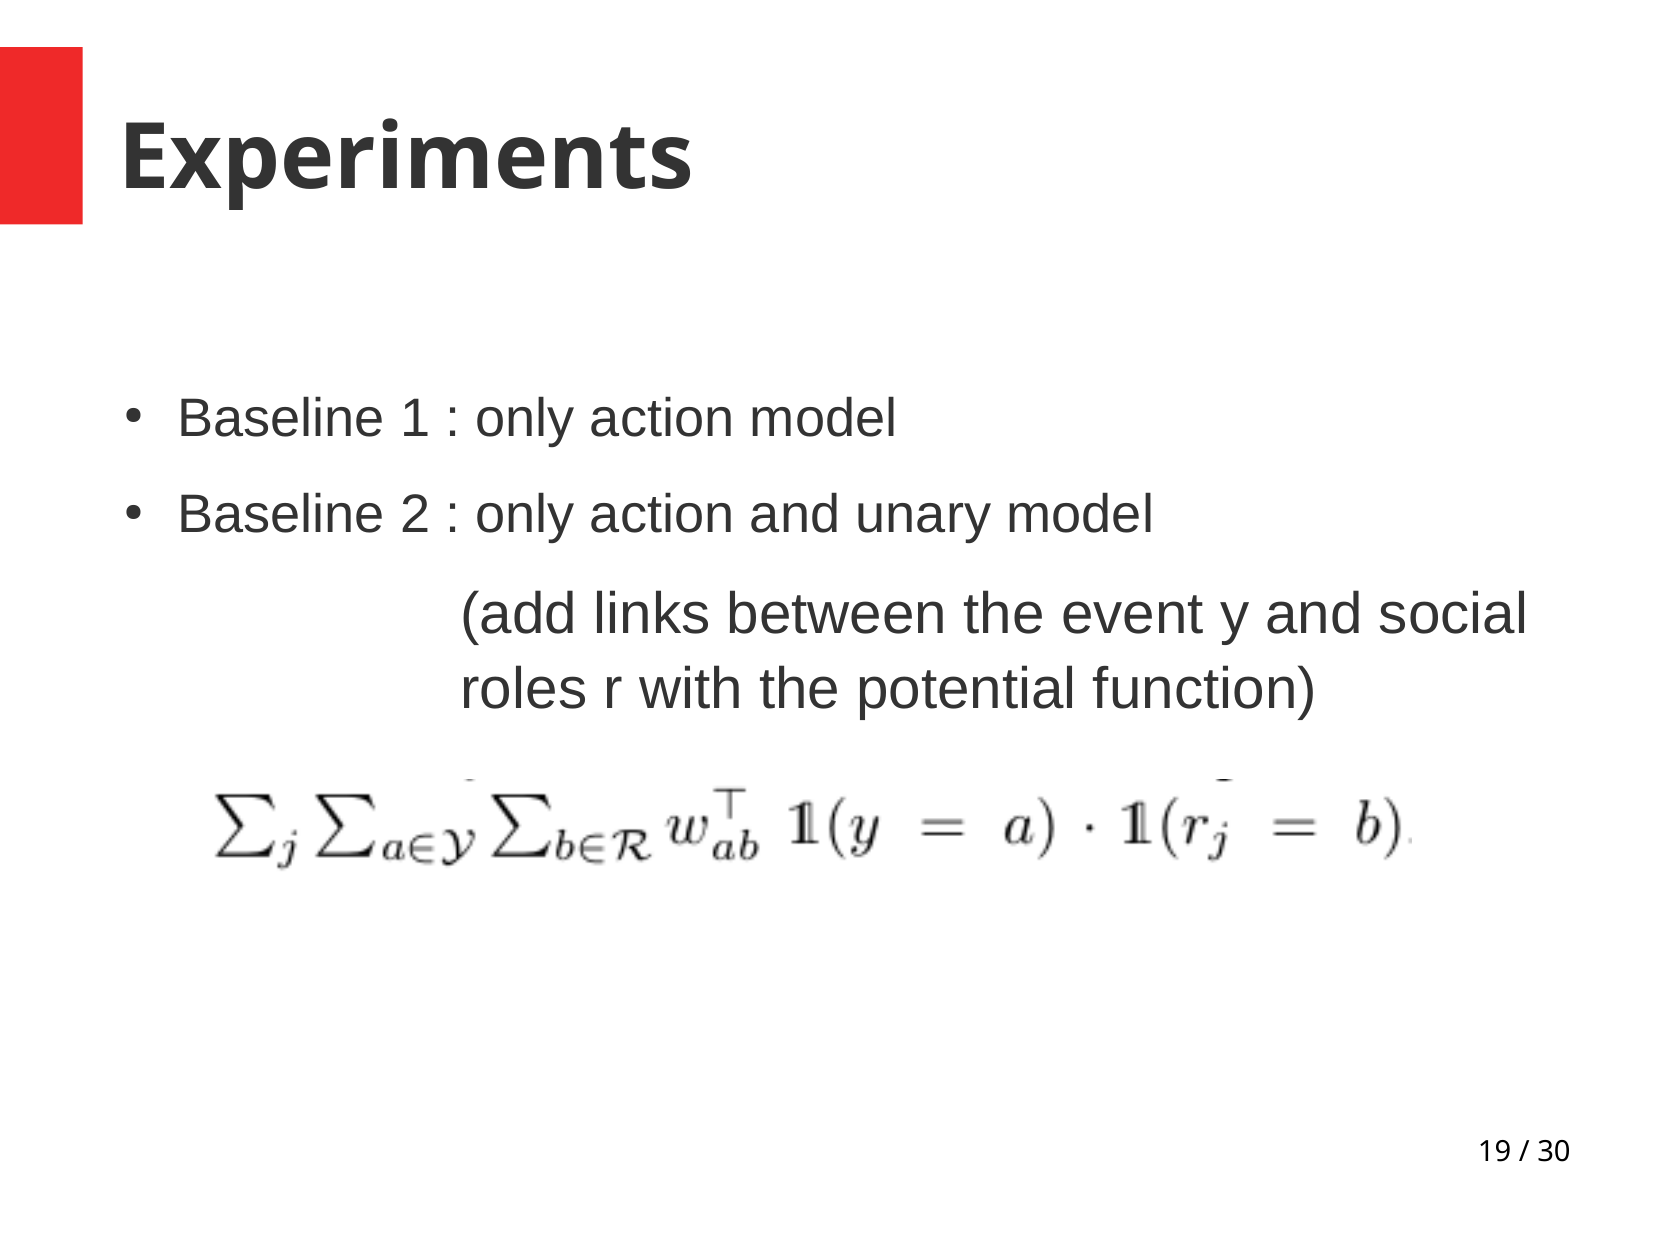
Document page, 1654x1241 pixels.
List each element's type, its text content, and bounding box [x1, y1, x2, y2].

title Experiments [118, 49, 1571, 257]
list Baseline 1 : only action model Baseline 2 : only action and unary model (add links between the event y and social roles r with the potential function) [106, 377, 1571, 875]
